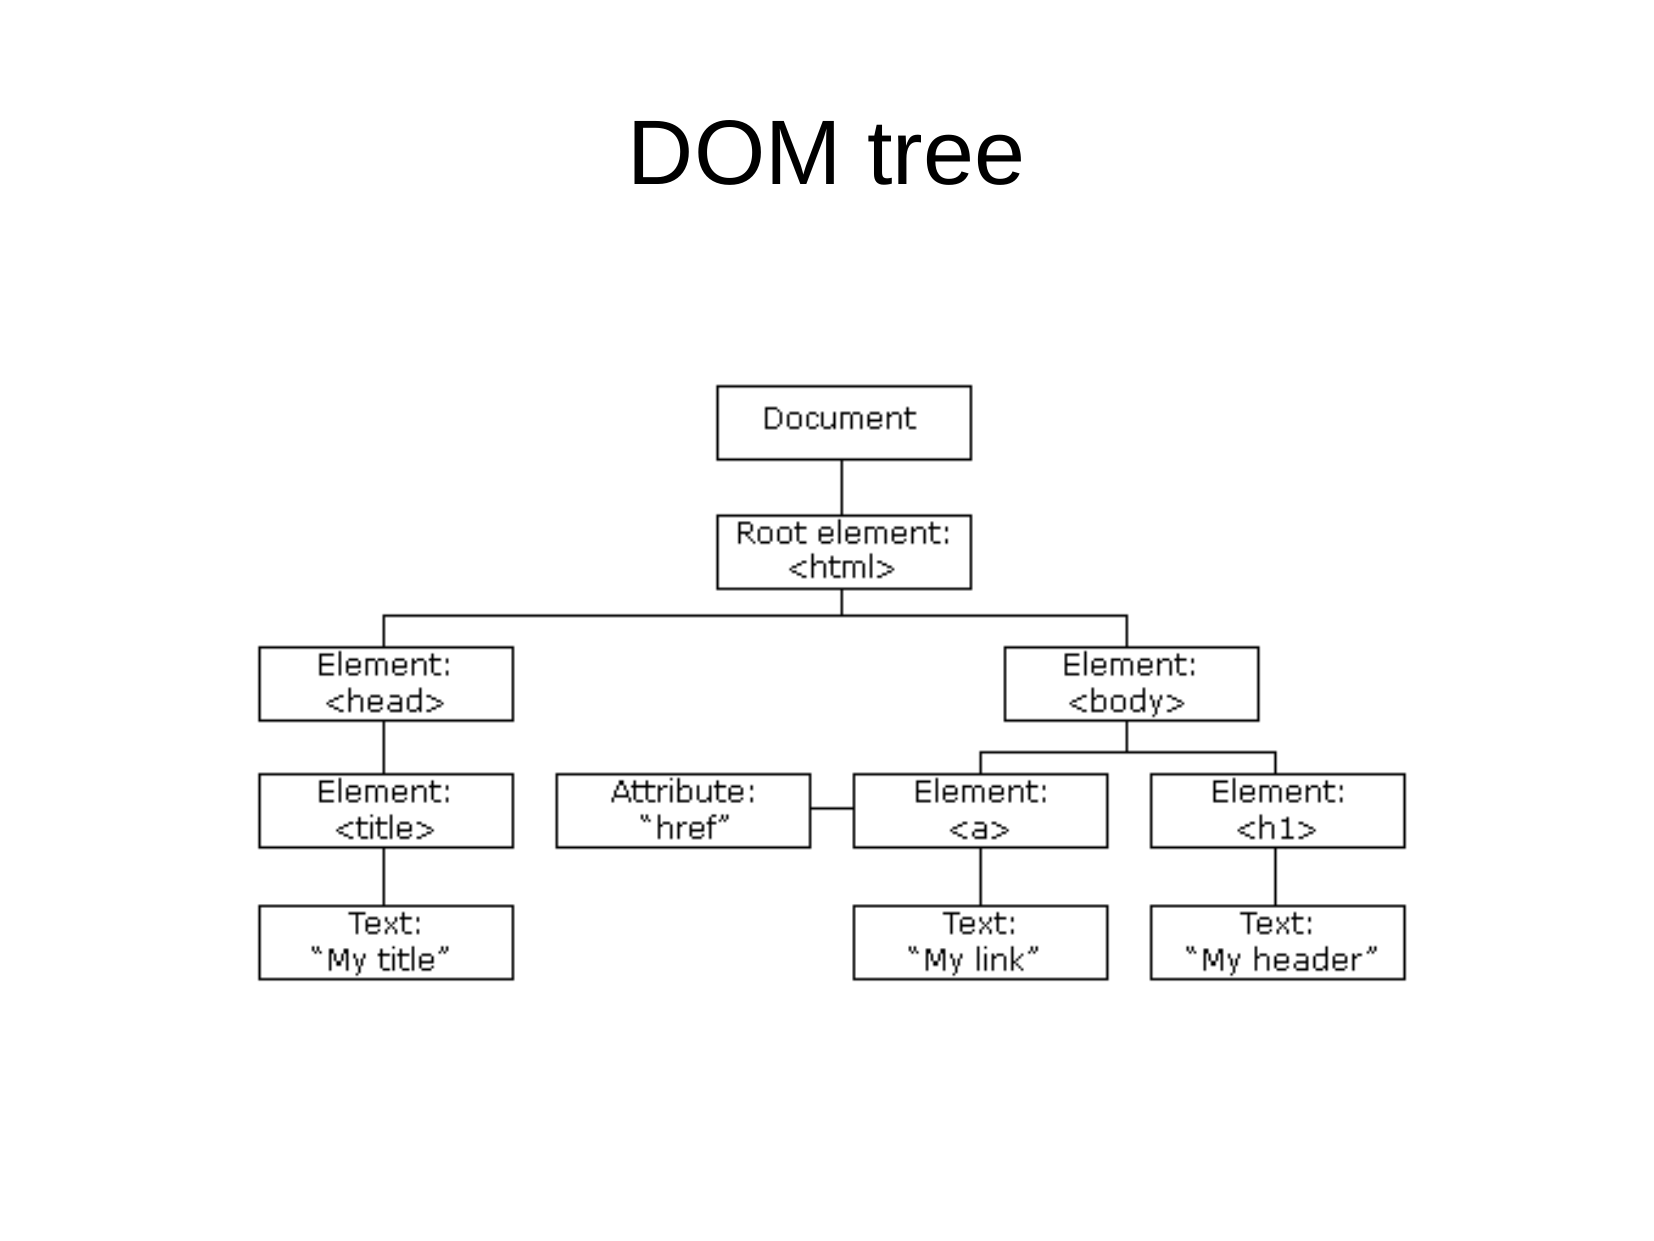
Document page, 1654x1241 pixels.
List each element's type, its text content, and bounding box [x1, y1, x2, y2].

list [82, 290, 1571, 1010]
picture [242, 359, 1426, 1008]
title DOM tree [82, 49, 1571, 257]
